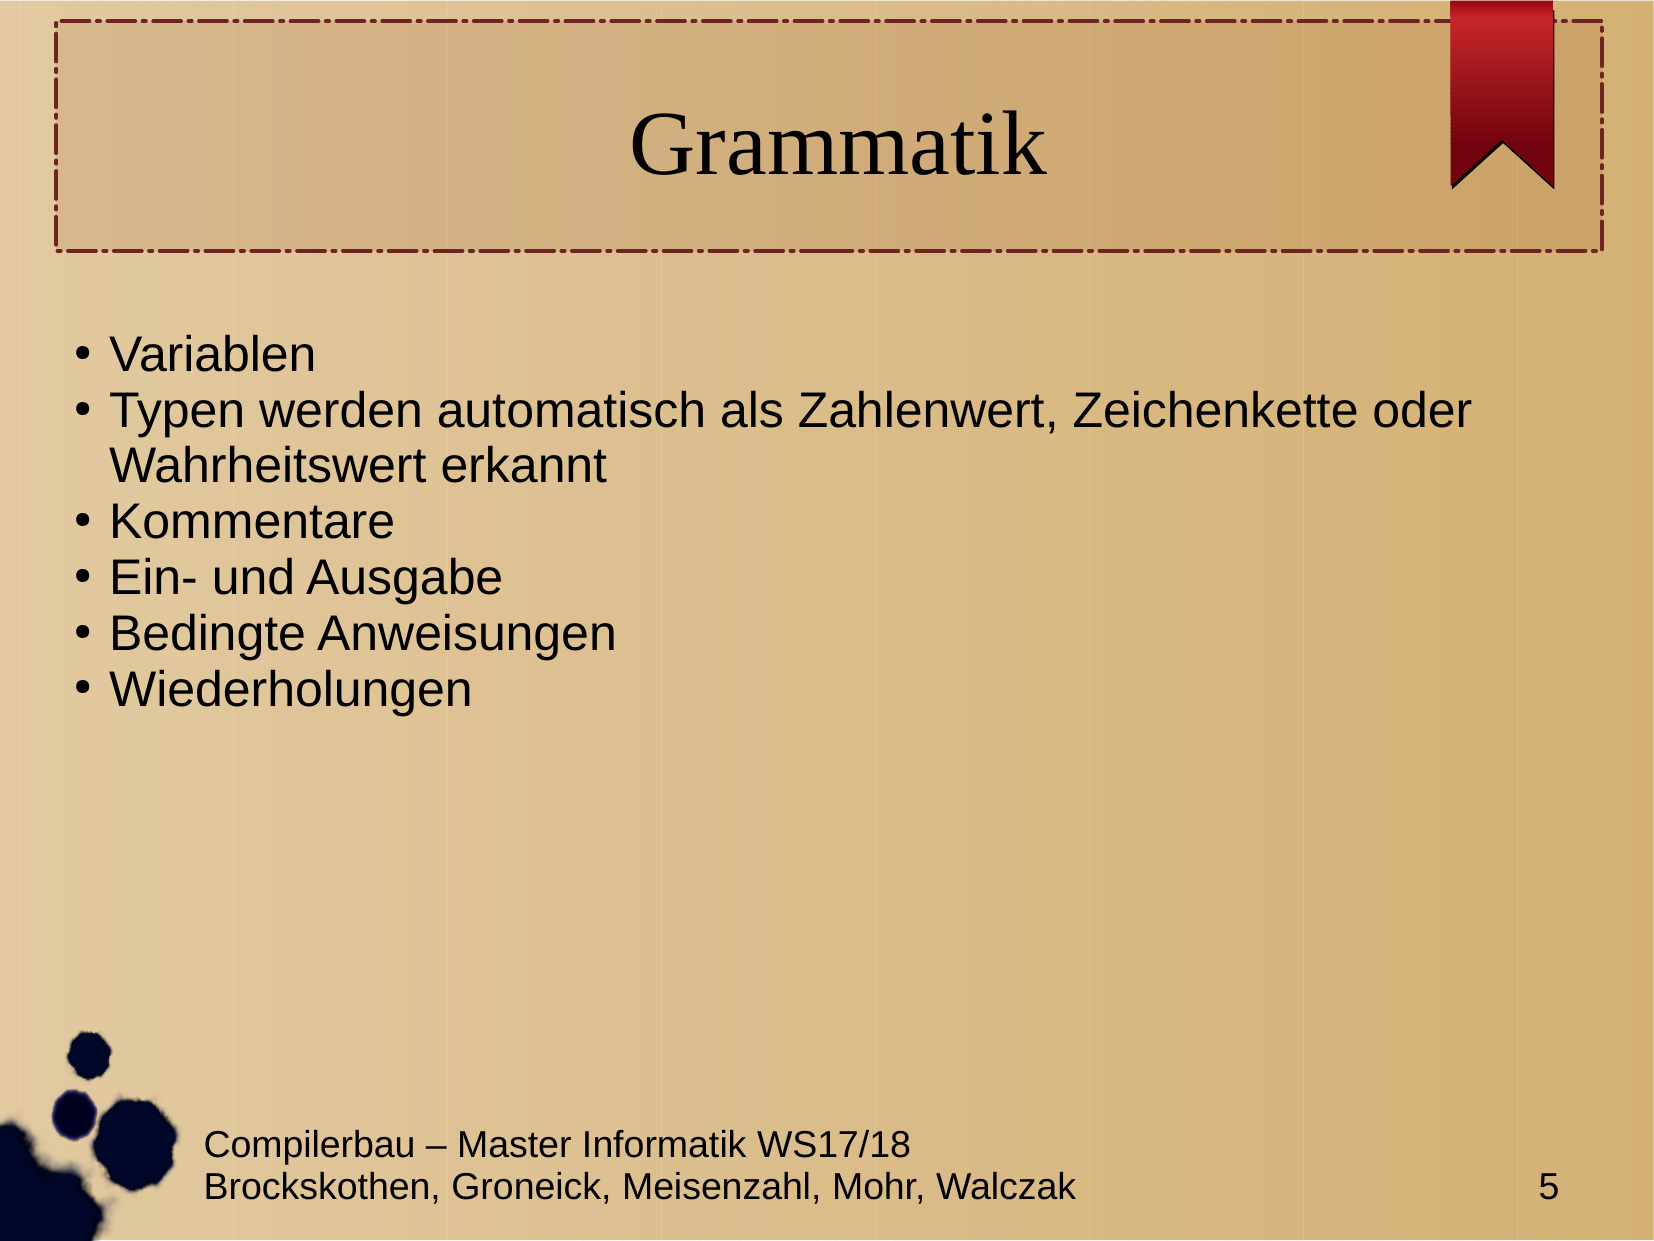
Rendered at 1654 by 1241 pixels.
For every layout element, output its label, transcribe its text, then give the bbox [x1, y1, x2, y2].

text_box Variablen Typen werden automatisch als Zahlenwert, Zeichenkette oder Wahrheitswert erkannt Kommentare Ein- und Ausgabe Bedingte Anweisungen Wiederholungen [59, 318, 1595, 1124]
title Grammatik [82, 47, 1595, 229]
